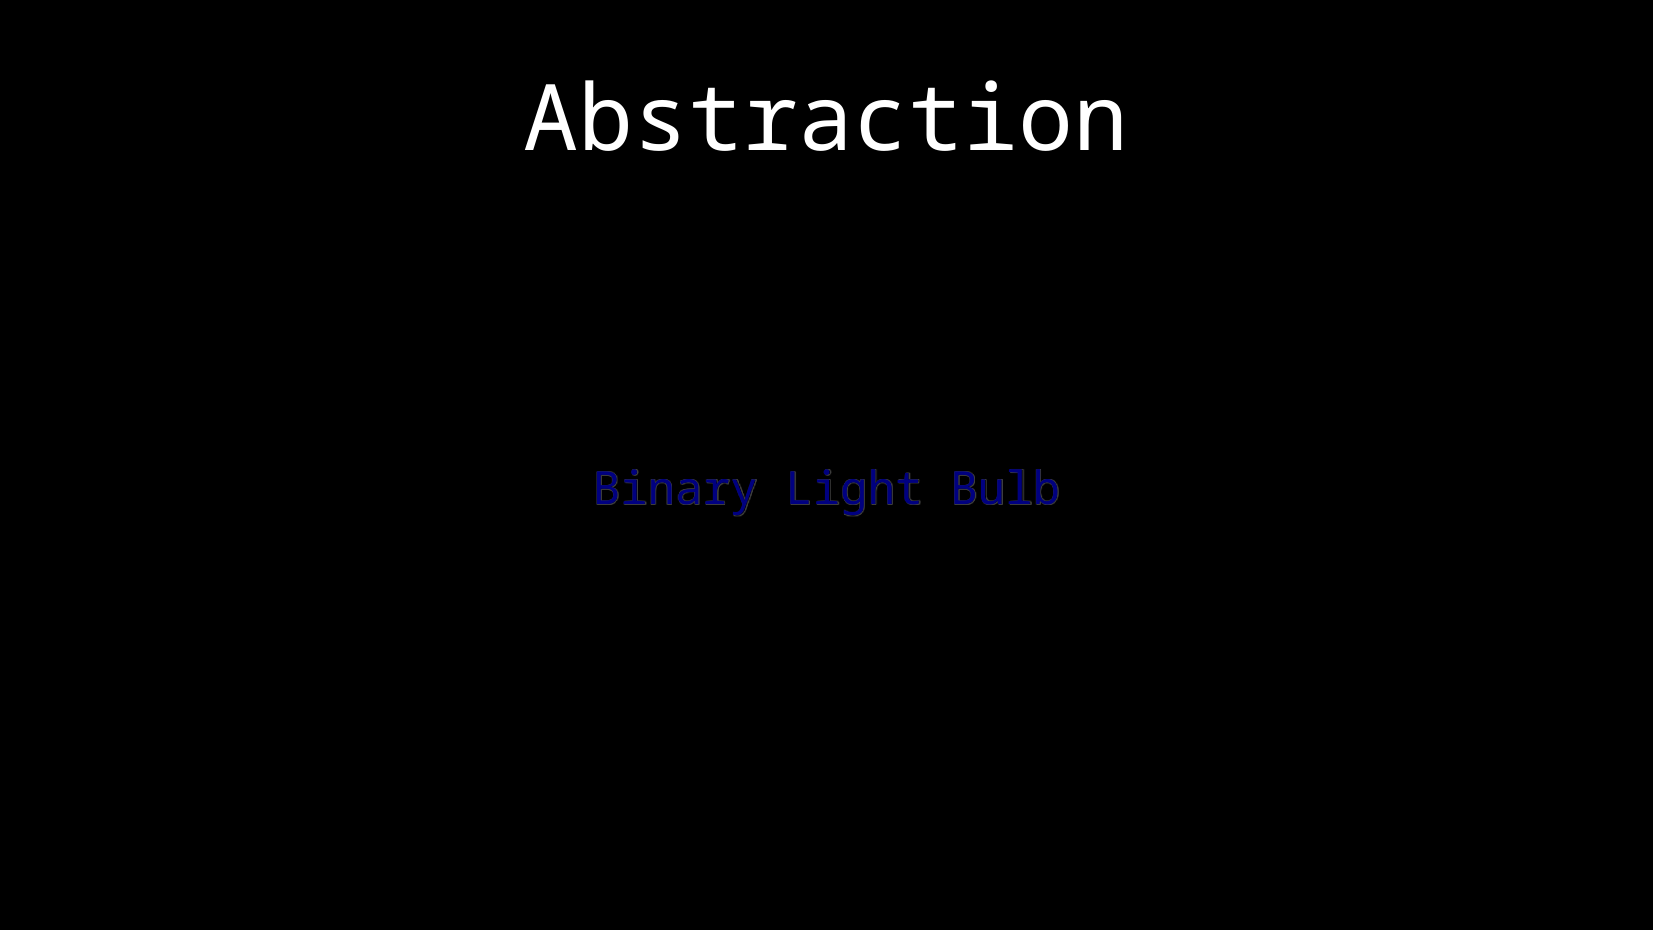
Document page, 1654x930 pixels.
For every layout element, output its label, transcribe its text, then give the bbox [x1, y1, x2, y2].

title Abstraction [82, 37, 1571, 193]
subtitle Binary Light Bulb [82, 217, 1571, 757]
